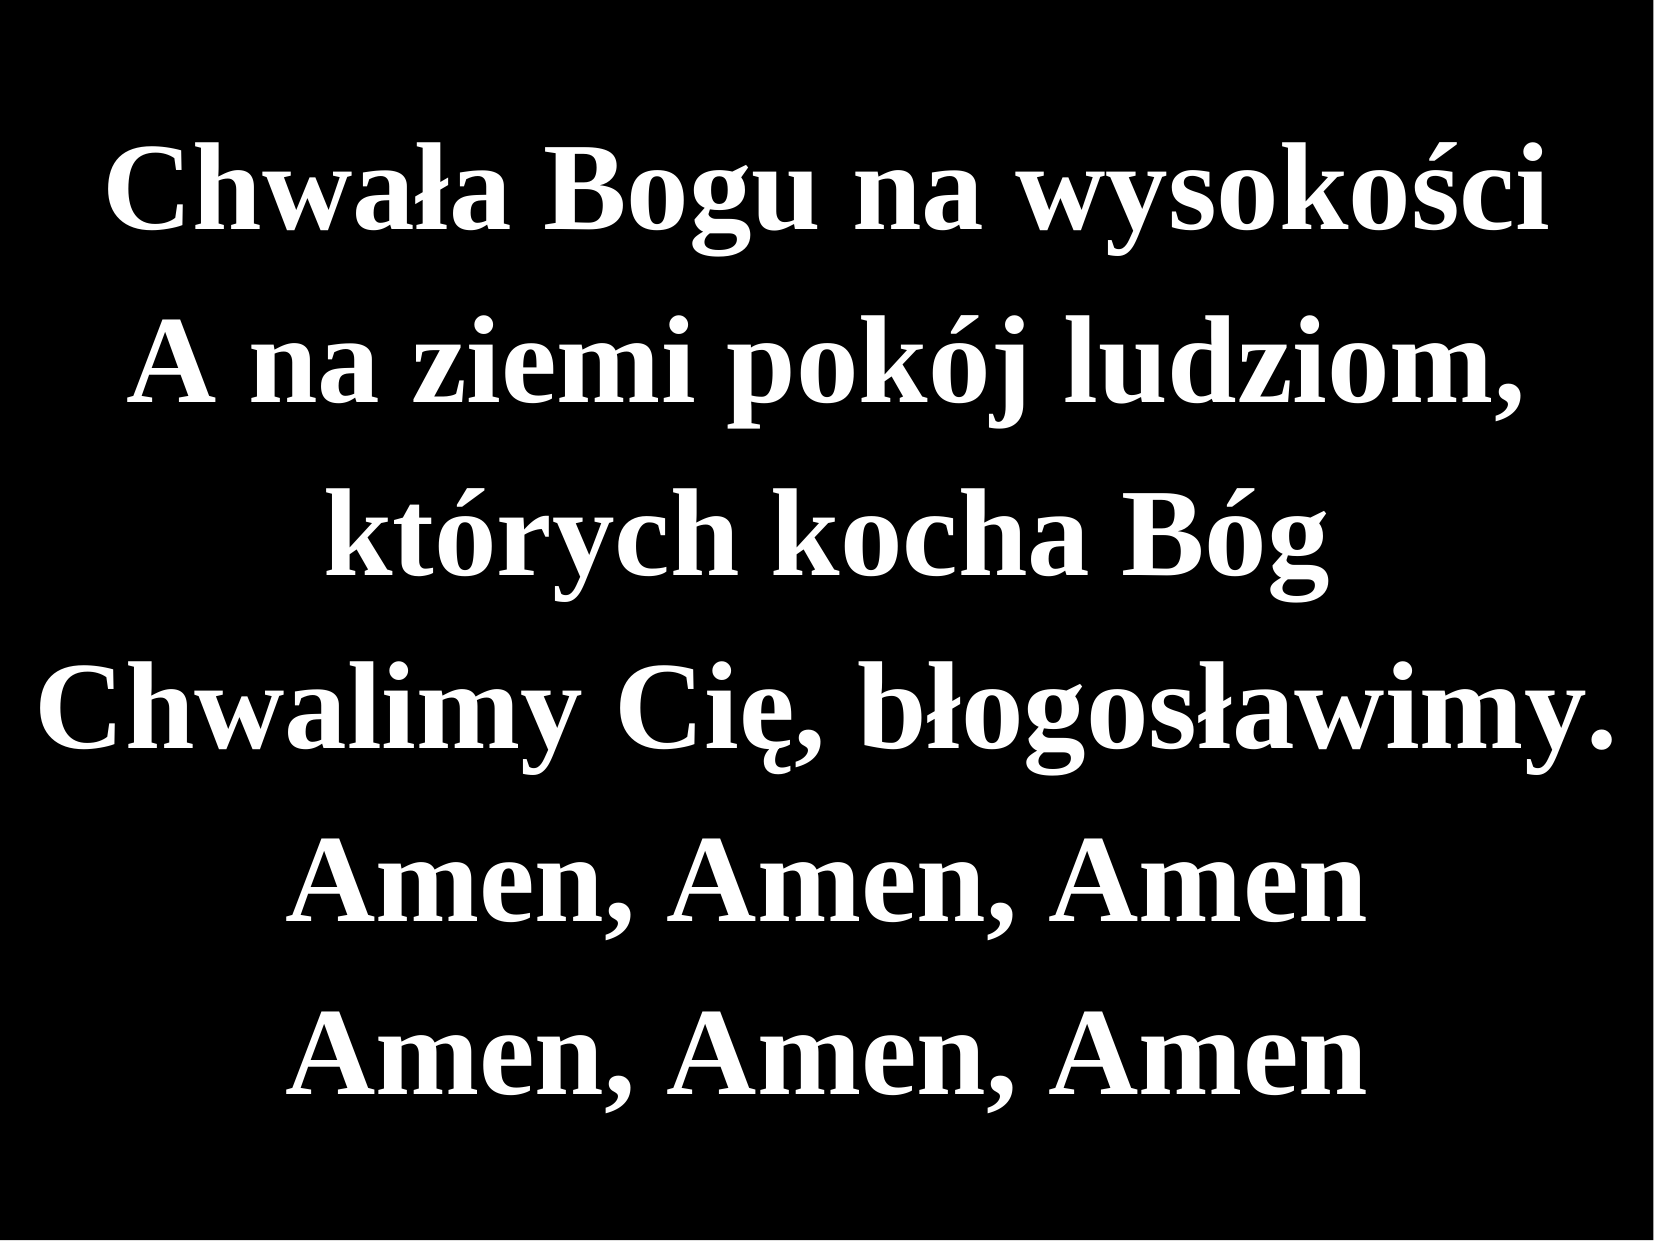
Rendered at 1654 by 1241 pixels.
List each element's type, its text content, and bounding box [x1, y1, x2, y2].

title Chwała Bogu na wysokości ppp A na ziemi pokój ludziom, ppp których kocha Bóg ppp Chwalimy Cię, błogosławimy. ppp Amen, Amen, Amen ppp Amen, Amen, Amen [0, 0, 1654, 1241]
